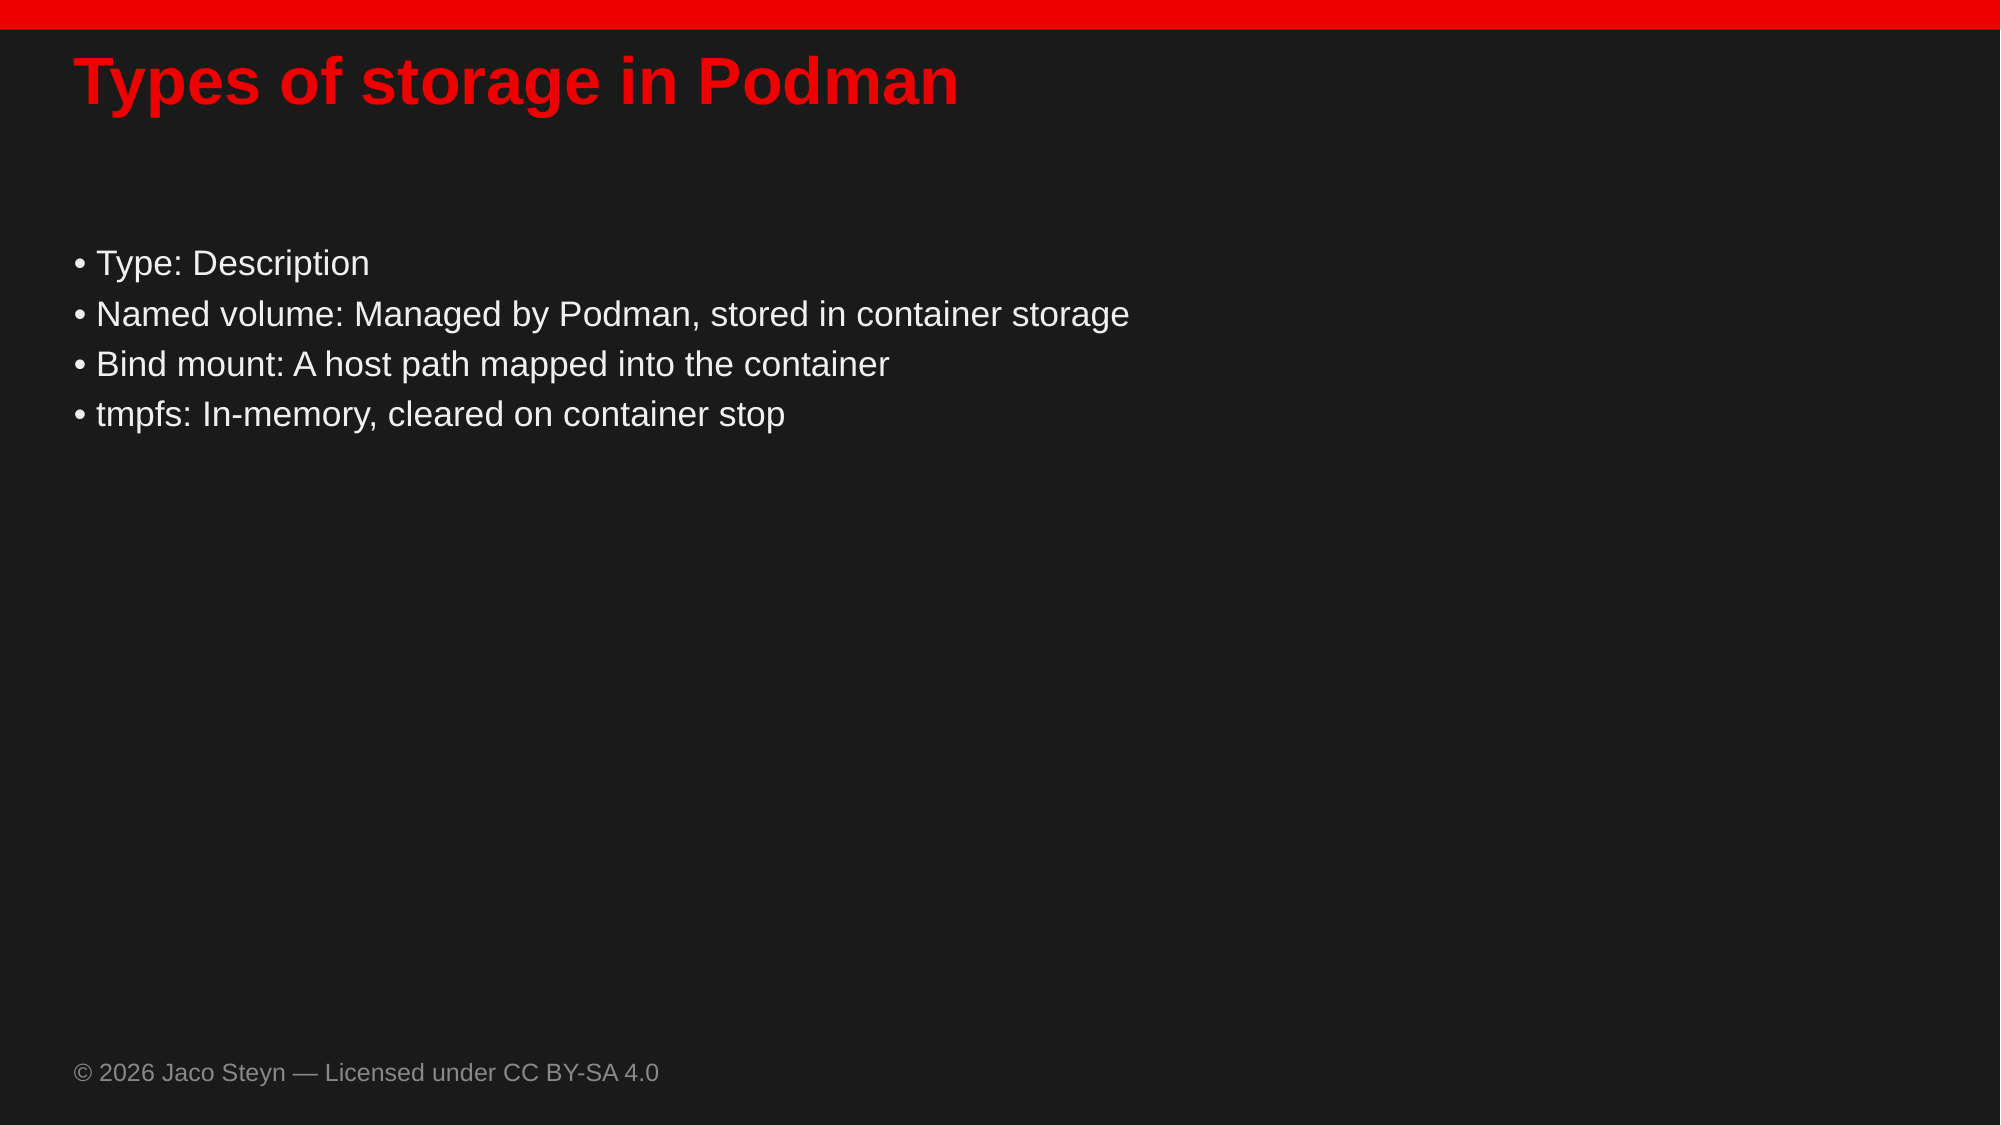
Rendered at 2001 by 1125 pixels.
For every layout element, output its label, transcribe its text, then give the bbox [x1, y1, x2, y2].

text_box [0, 0, 2001, 30]
text_box Types of storage in Podman [59, 36, 1942, 208]
text_box © 2026 Jaco Steyn — Licensed under CC BY-SA 4.0 [59, 1051, 1942, 1093]
text_box • Type: Description • Named volume: Managed by Podman, stored in container storage • Bind mount: A host path mapped into the container • tmpfs: In-memory, cleared on container stop [59, 236, 1942, 1037]
